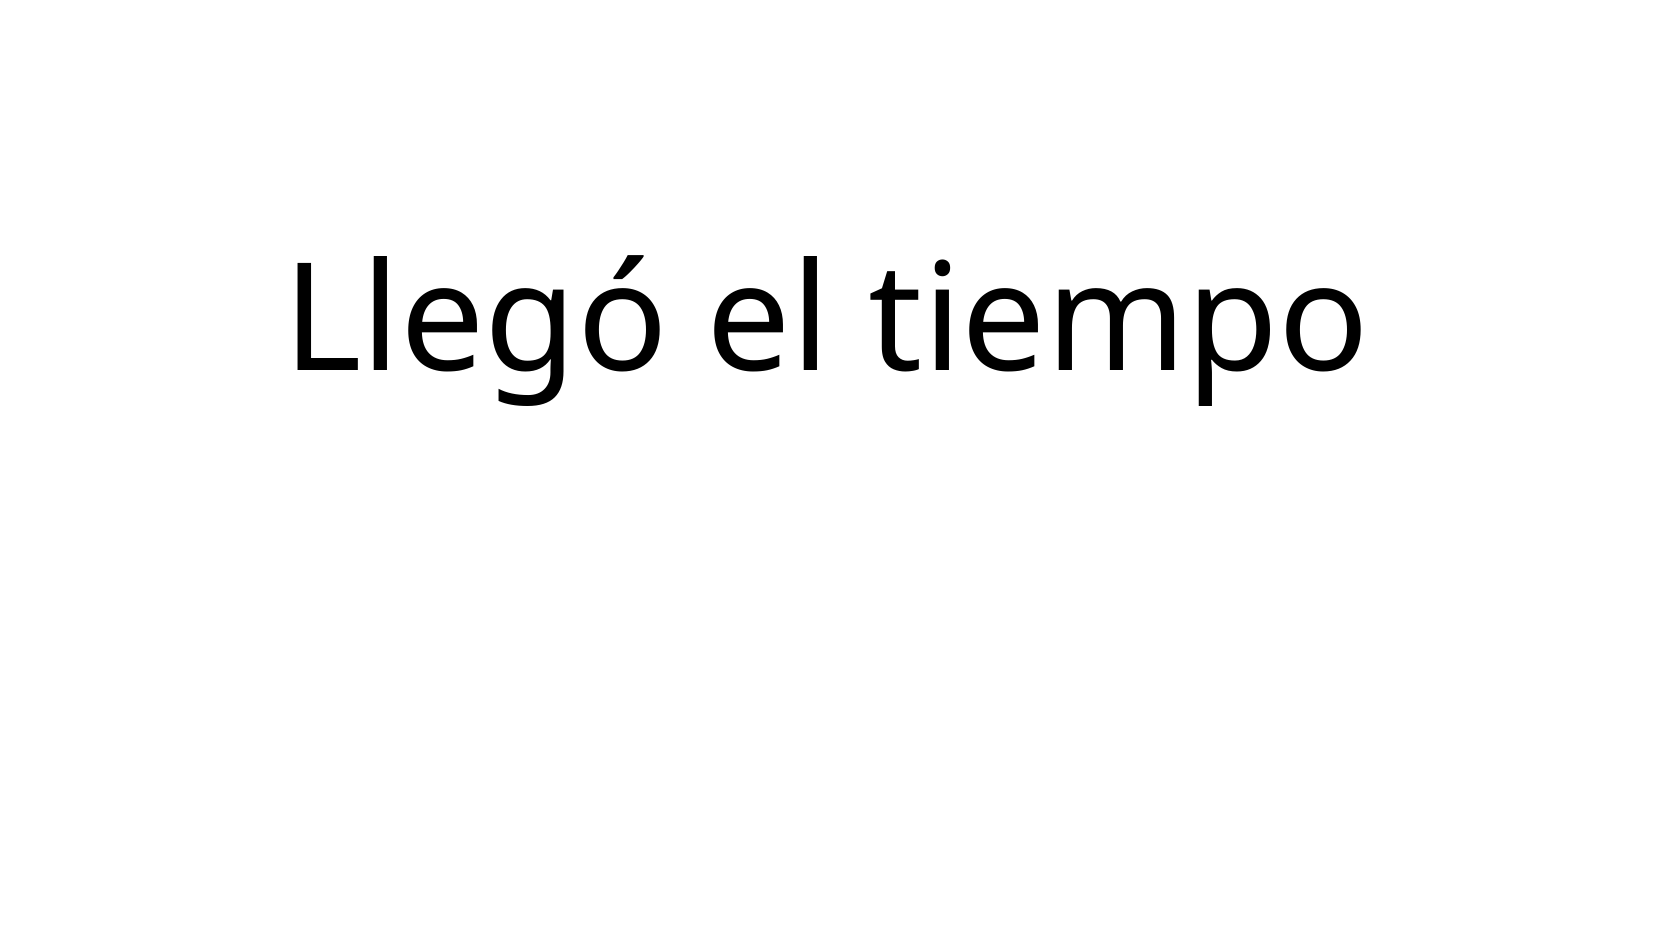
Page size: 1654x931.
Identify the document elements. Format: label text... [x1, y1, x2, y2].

title Llegó el tiempo [0, 206, 1654, 419]
